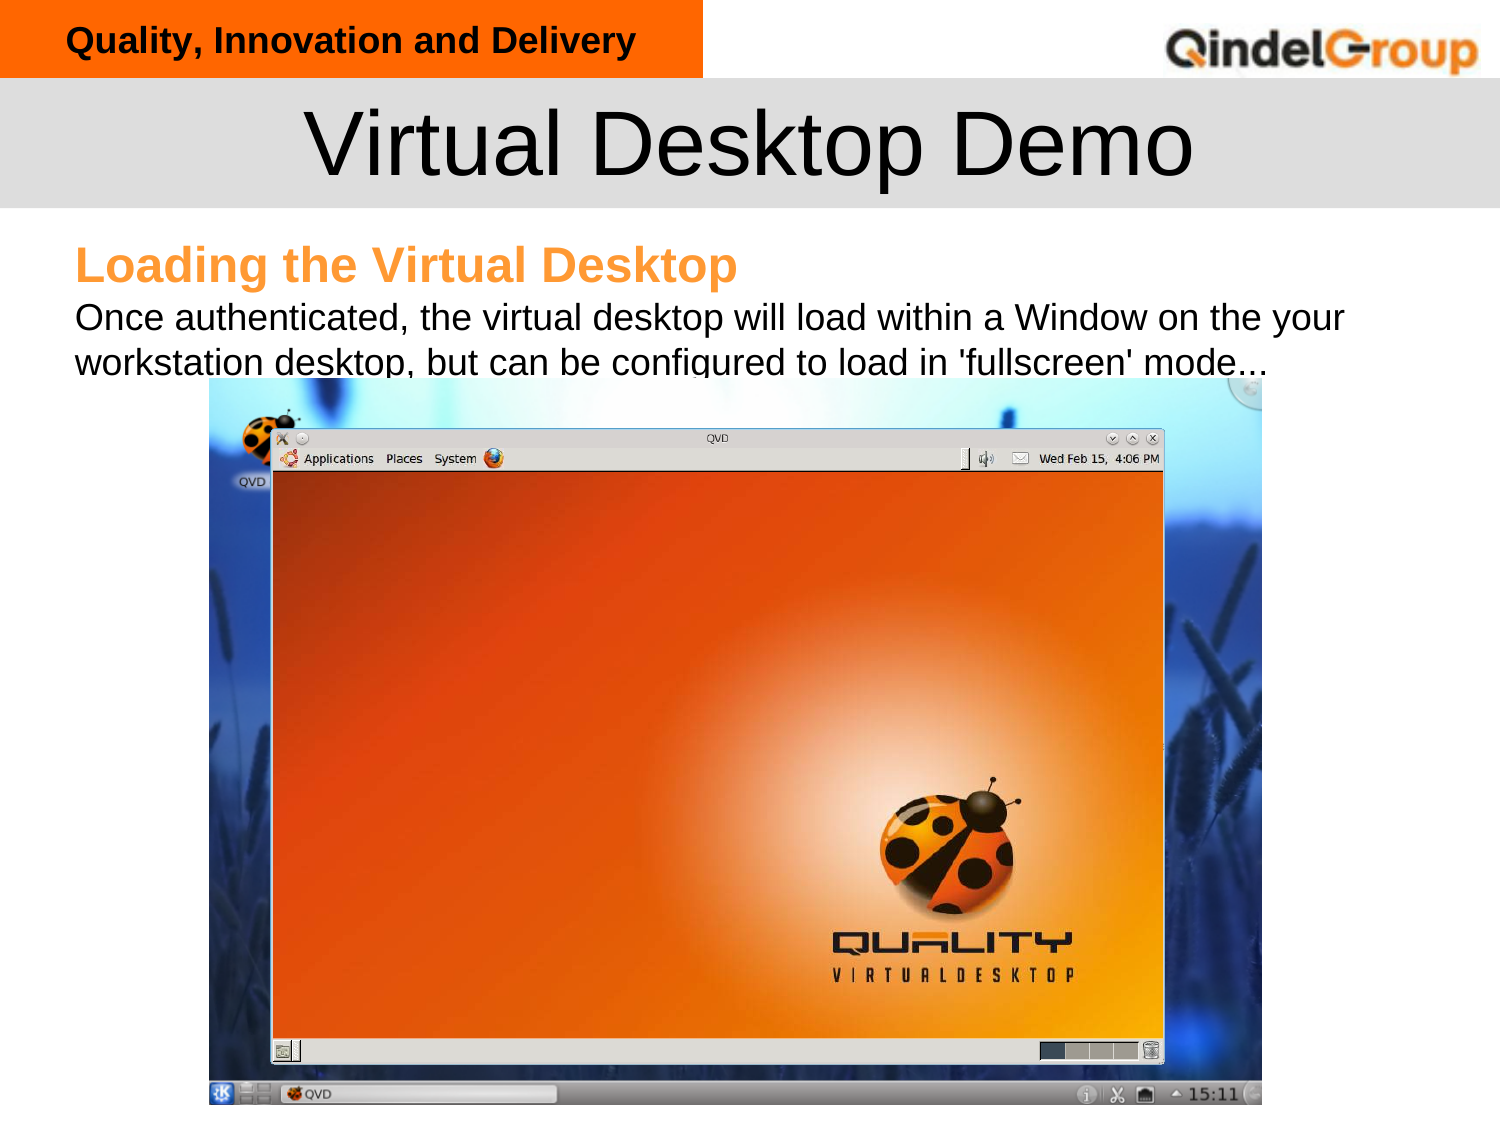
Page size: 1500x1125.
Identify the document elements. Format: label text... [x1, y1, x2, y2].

picture [1163, 23, 1481, 78]
picture [209, 378, 1262, 1105]
text_box Loading the Virtual Desktop Once authenticated, the virtual desktop will load within a Window on the your workstation desktop, but can be configured to load in 'fullscreen' mode... [60, 224, 1426, 441]
title Virtual Desktop Demo [75, 45, 1426, 224]
